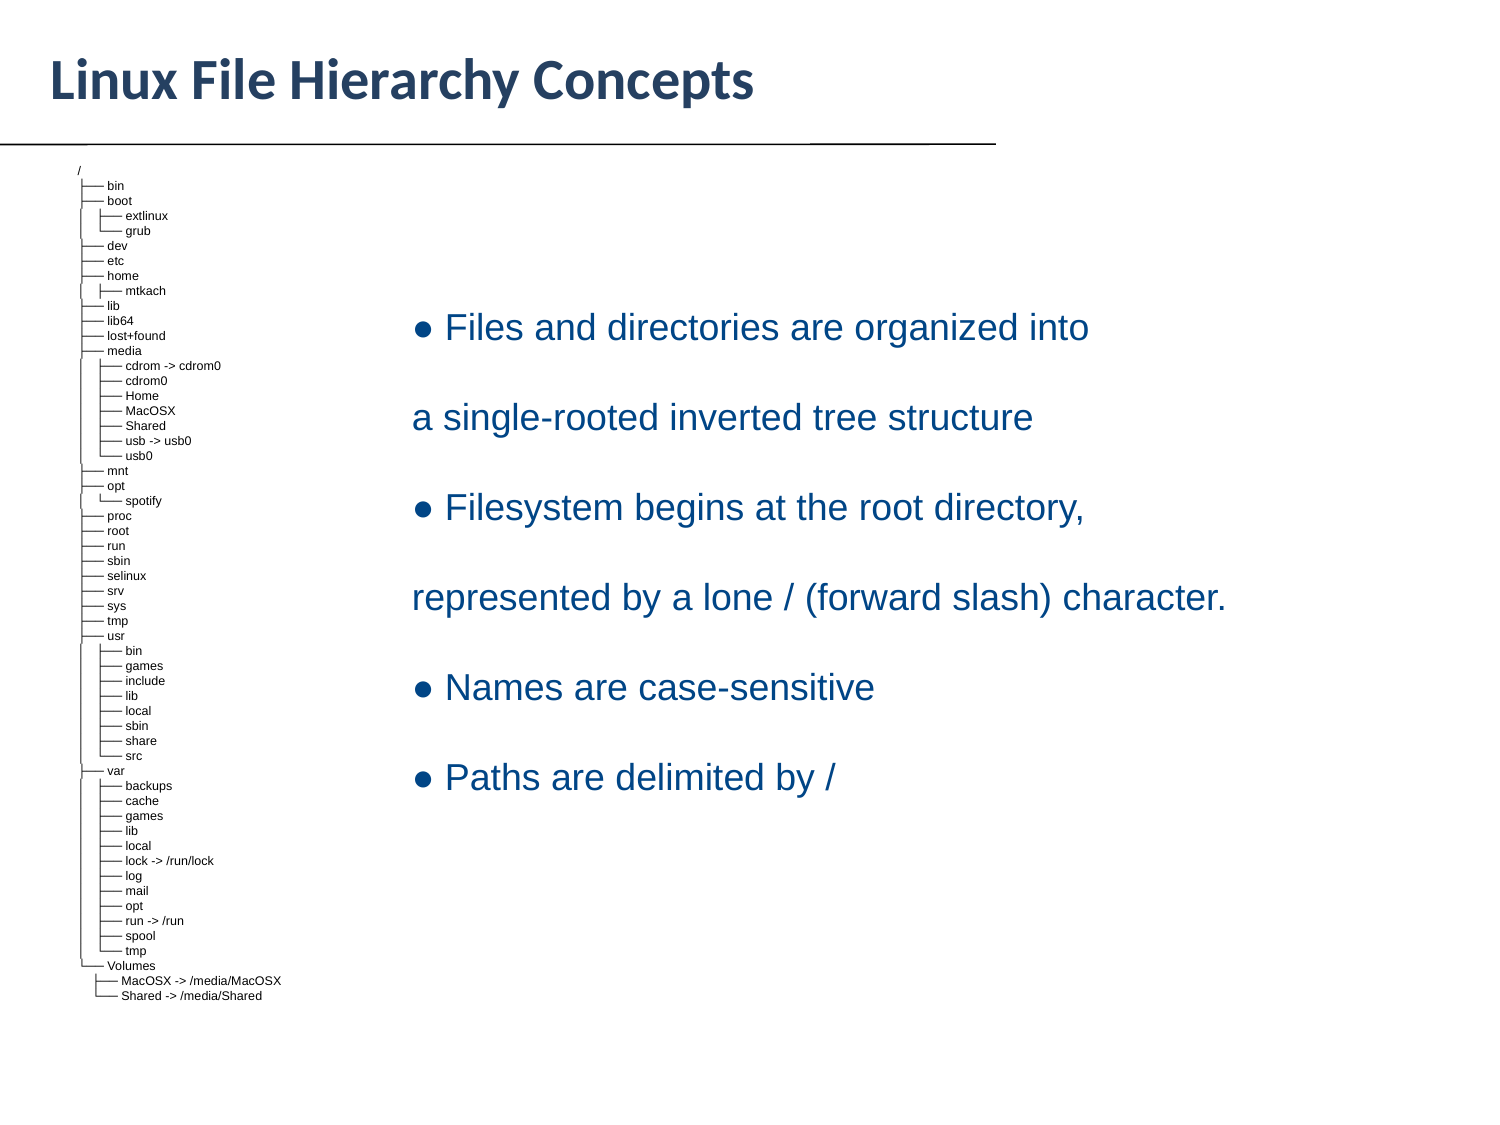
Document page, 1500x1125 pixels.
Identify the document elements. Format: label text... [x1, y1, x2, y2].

text_box ● Files and directories are organized into a single-rooted inverted tree structure ● Filesystem begins at the root directory, represented by a lone / (forward slash) character. ● Names are case-sensitive ● Paths are delimited by / [397, 250, 1252, 811]
text_box / ├── bin ├── boot │ ├── extlinux │ └── grub ├── dev ├── etc ├── home │ ├── mtkach ├── lib ├── lib64 ├── lost+found ├── media │ ├── cdrom -> cdrom0 │ ├── cdrom0 │ ├── Home │ ├── MacOSX │ ├── Shared │ ├── usb -> usb0 │ └── usb0 ├── mnt ├── opt │ └── spotify ├── proc ├── root ├── run ├── sbin ├── selinux ├── srv ├── sys ├── tmp ├── usr │ ├── bin │ ├── games │ ├── include │ ├── lib │ ├── local │ ├── sbin │ ├── share │ └── src ├── var │ ├── backups │ ├── cache │ ├── games │ ├── lib │ ├── local │ ├── lock -> /run/lock │ ├── log │ ├── mail │ ├── opt │ ├── run -> /run │ ├── spool │ └── tmp └── Volumes ├── MacOSX -> /media/MacOSX └── Shared -> /media/Shared [62, 155, 345, 1026]
text_box Linux File Hierarchy Concepts [35, 33, 1086, 120]
